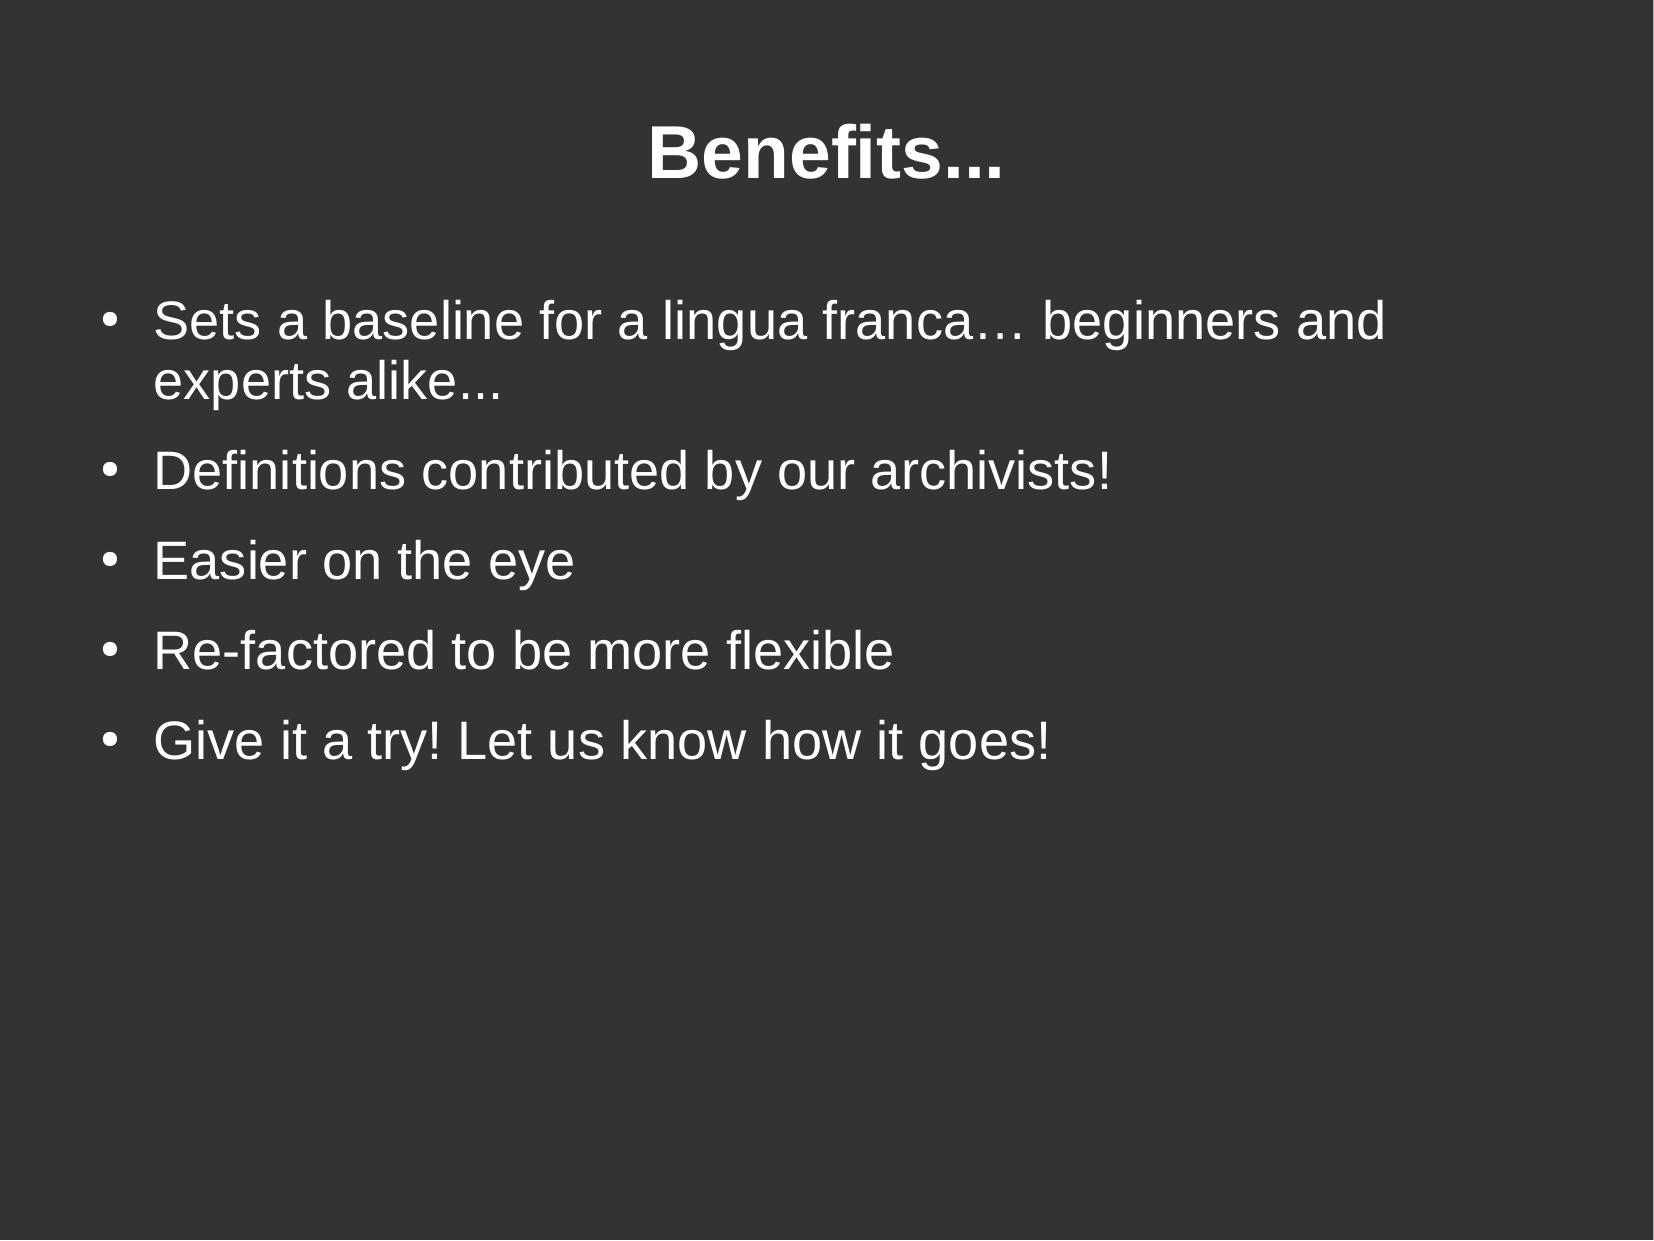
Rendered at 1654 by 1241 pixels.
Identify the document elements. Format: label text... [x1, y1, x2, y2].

title Benefits... [82, 49, 1571, 257]
list Sets a baseline for a lingua franca… beginners and experts alike... Definitions contributed by our archivists! Easier on the eye Re-factored to be more flexible Give it a try! Let us know how it goes! [82, 290, 1571, 1010]
